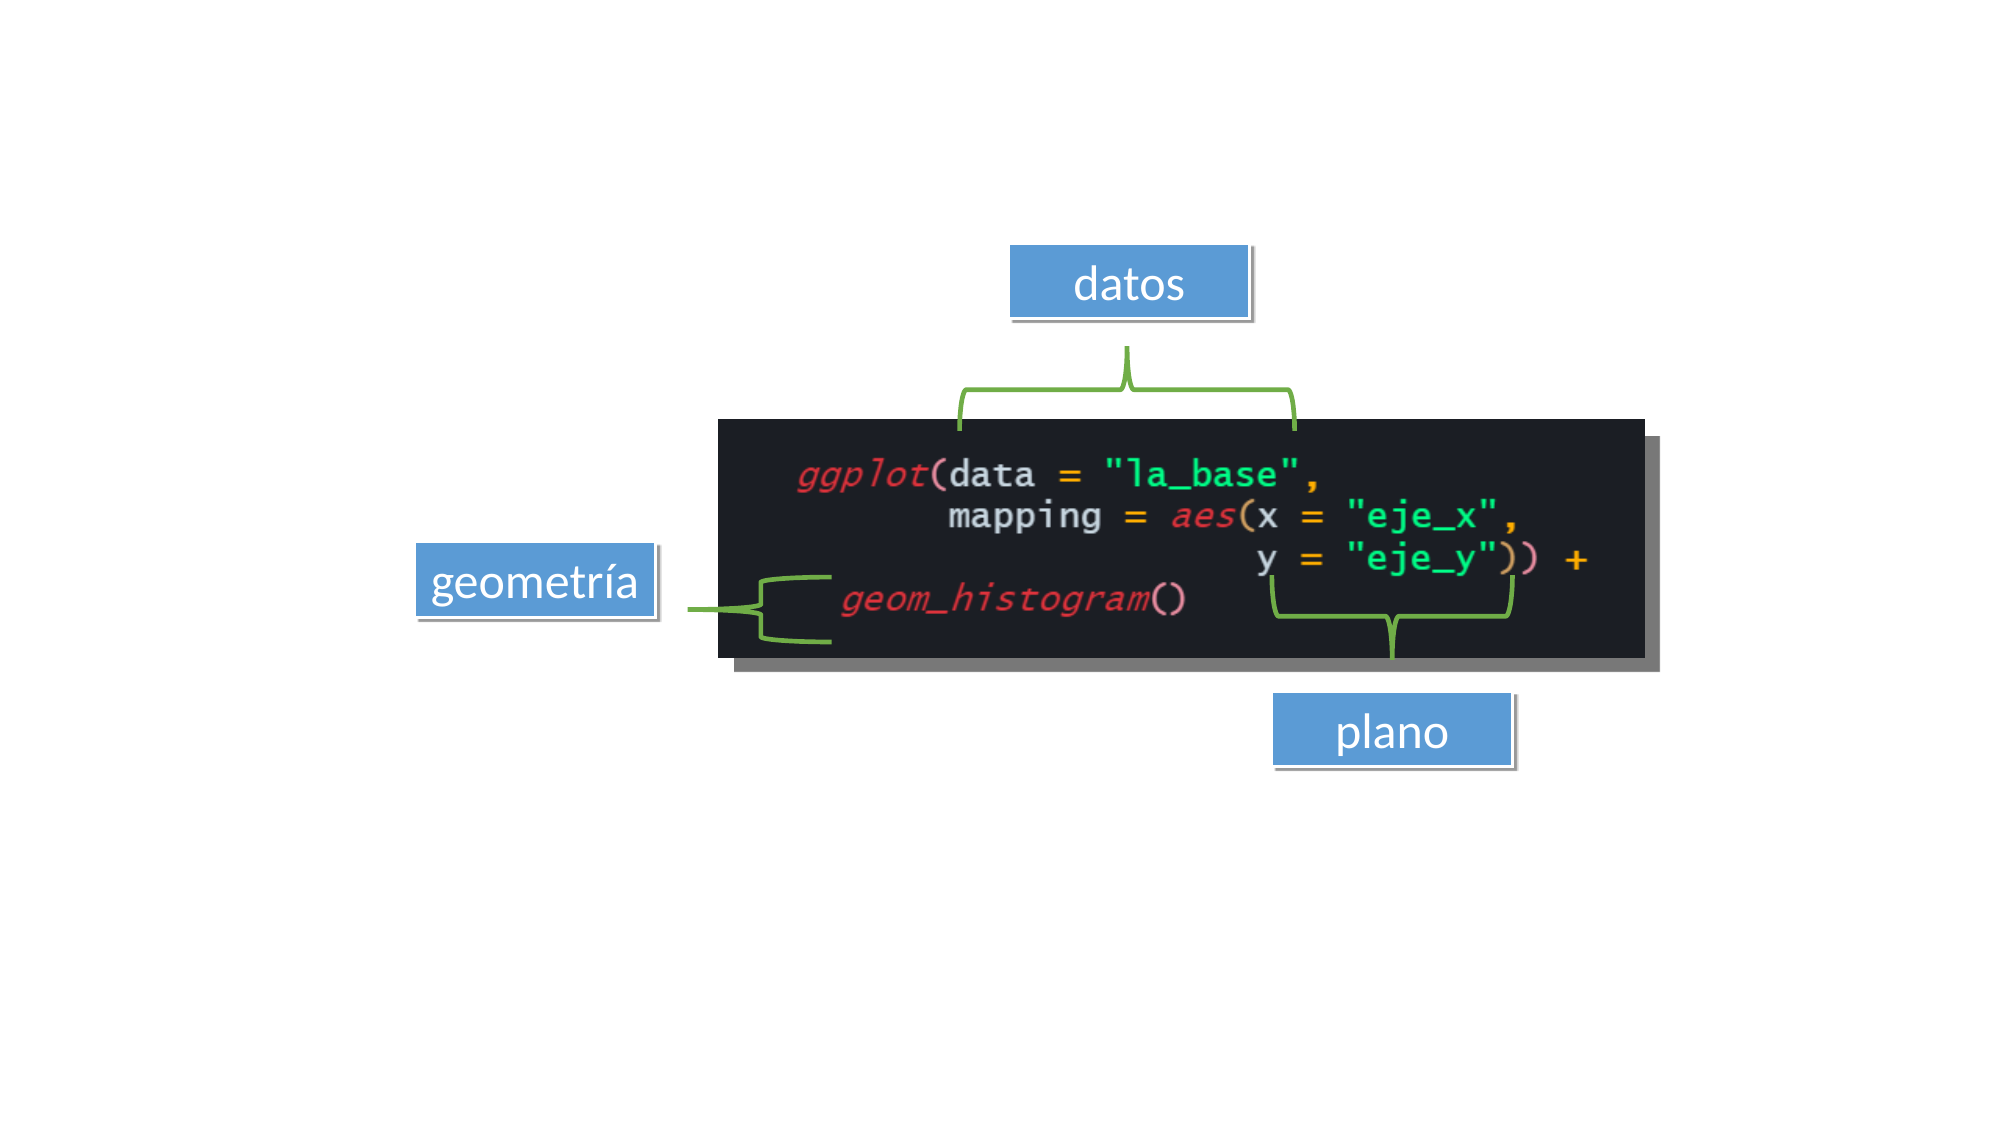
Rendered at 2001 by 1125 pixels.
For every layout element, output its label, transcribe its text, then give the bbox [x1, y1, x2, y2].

text_box geometría [414, 541, 656, 618]
text_box datos [1008, 243, 1250, 319]
text_box plano [1271, 691, 1513, 767]
picture [718, 419, 1645, 658]
